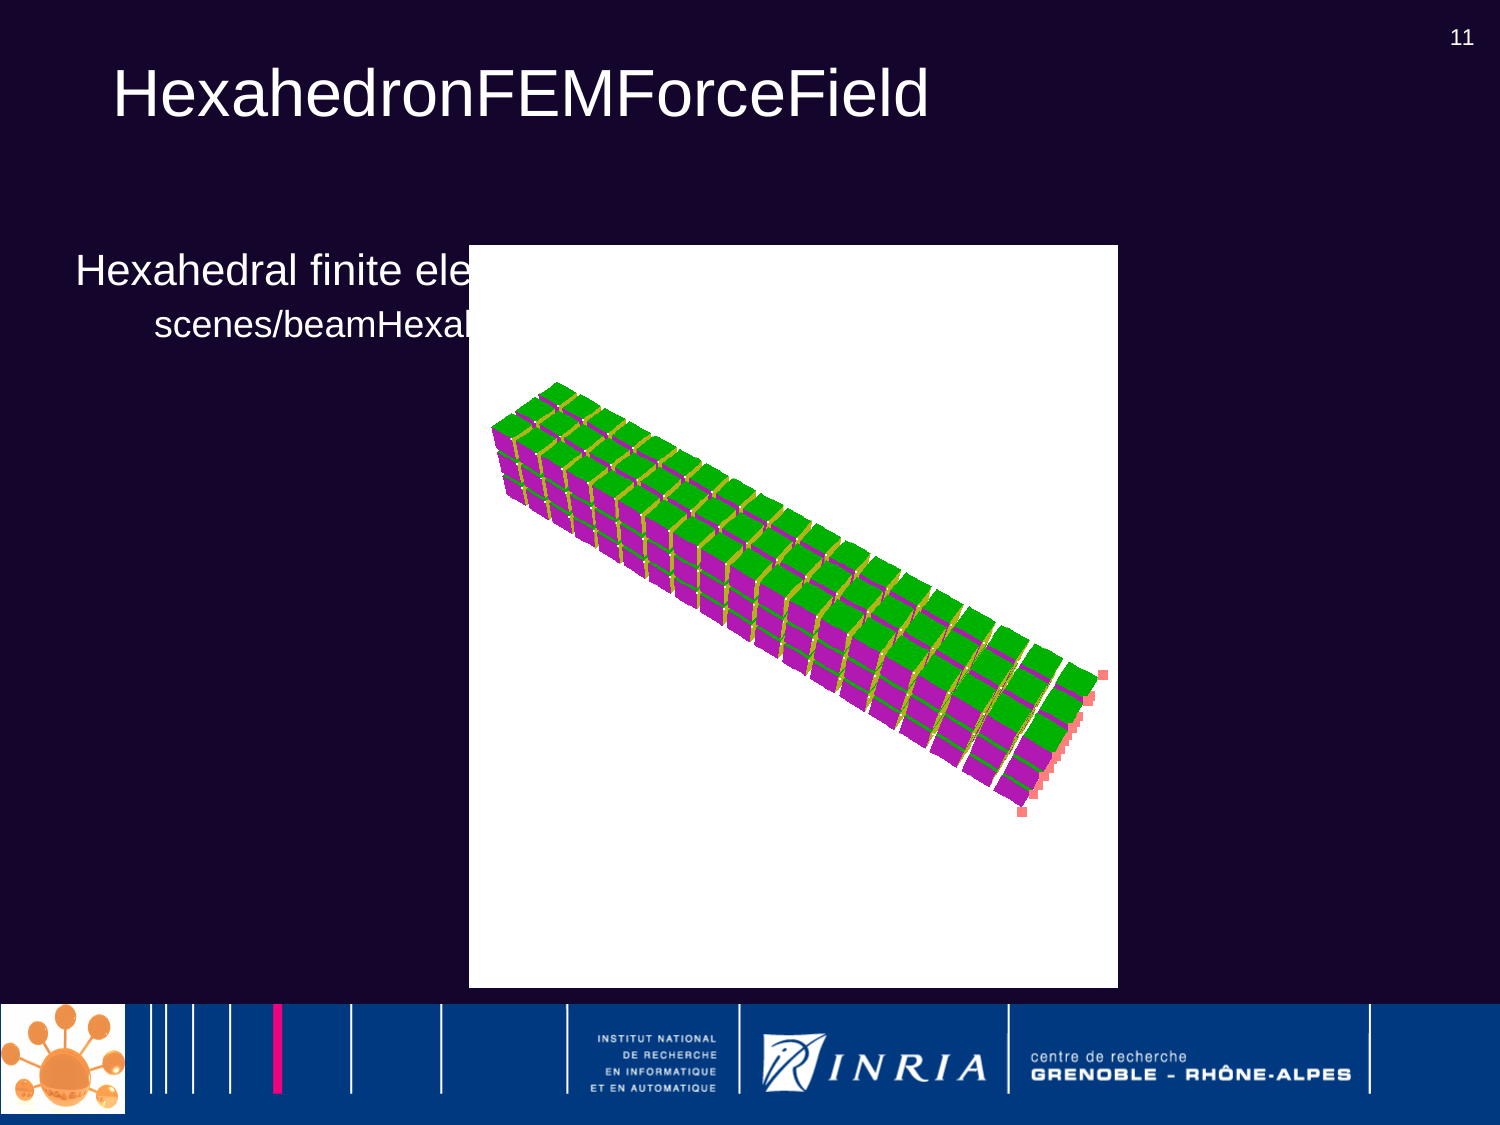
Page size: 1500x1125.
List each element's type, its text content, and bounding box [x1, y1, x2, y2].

picture [0, 1004, 1500, 1125]
title HexahedronFEMForceField [112, 7, 1474, 181]
picture [422, 245, 1468, 988]
list Hexahedral finite elements scenes/beamHexahedraFEM.scn [75, 245, 422, 973]
